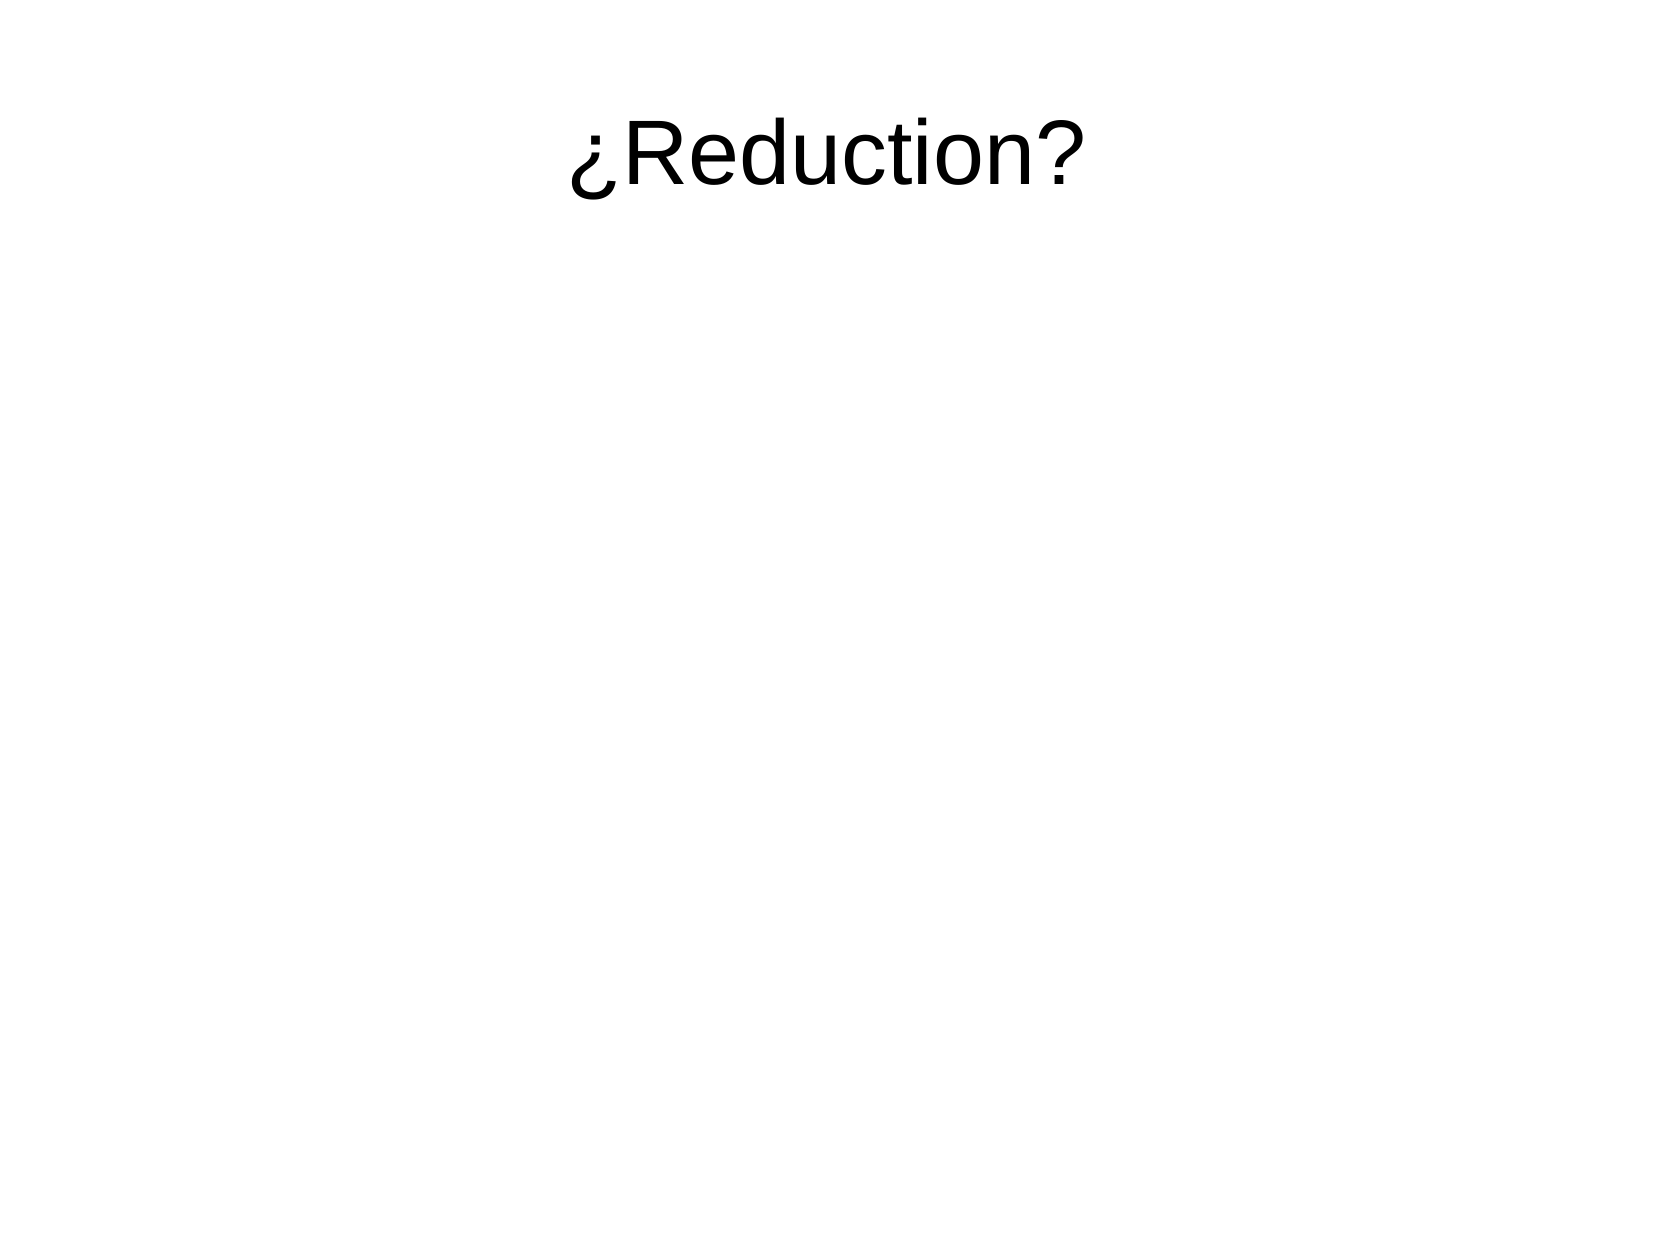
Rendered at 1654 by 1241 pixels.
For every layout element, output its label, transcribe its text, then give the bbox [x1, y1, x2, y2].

title ¿Reduction? [82, 49, 1571, 257]
